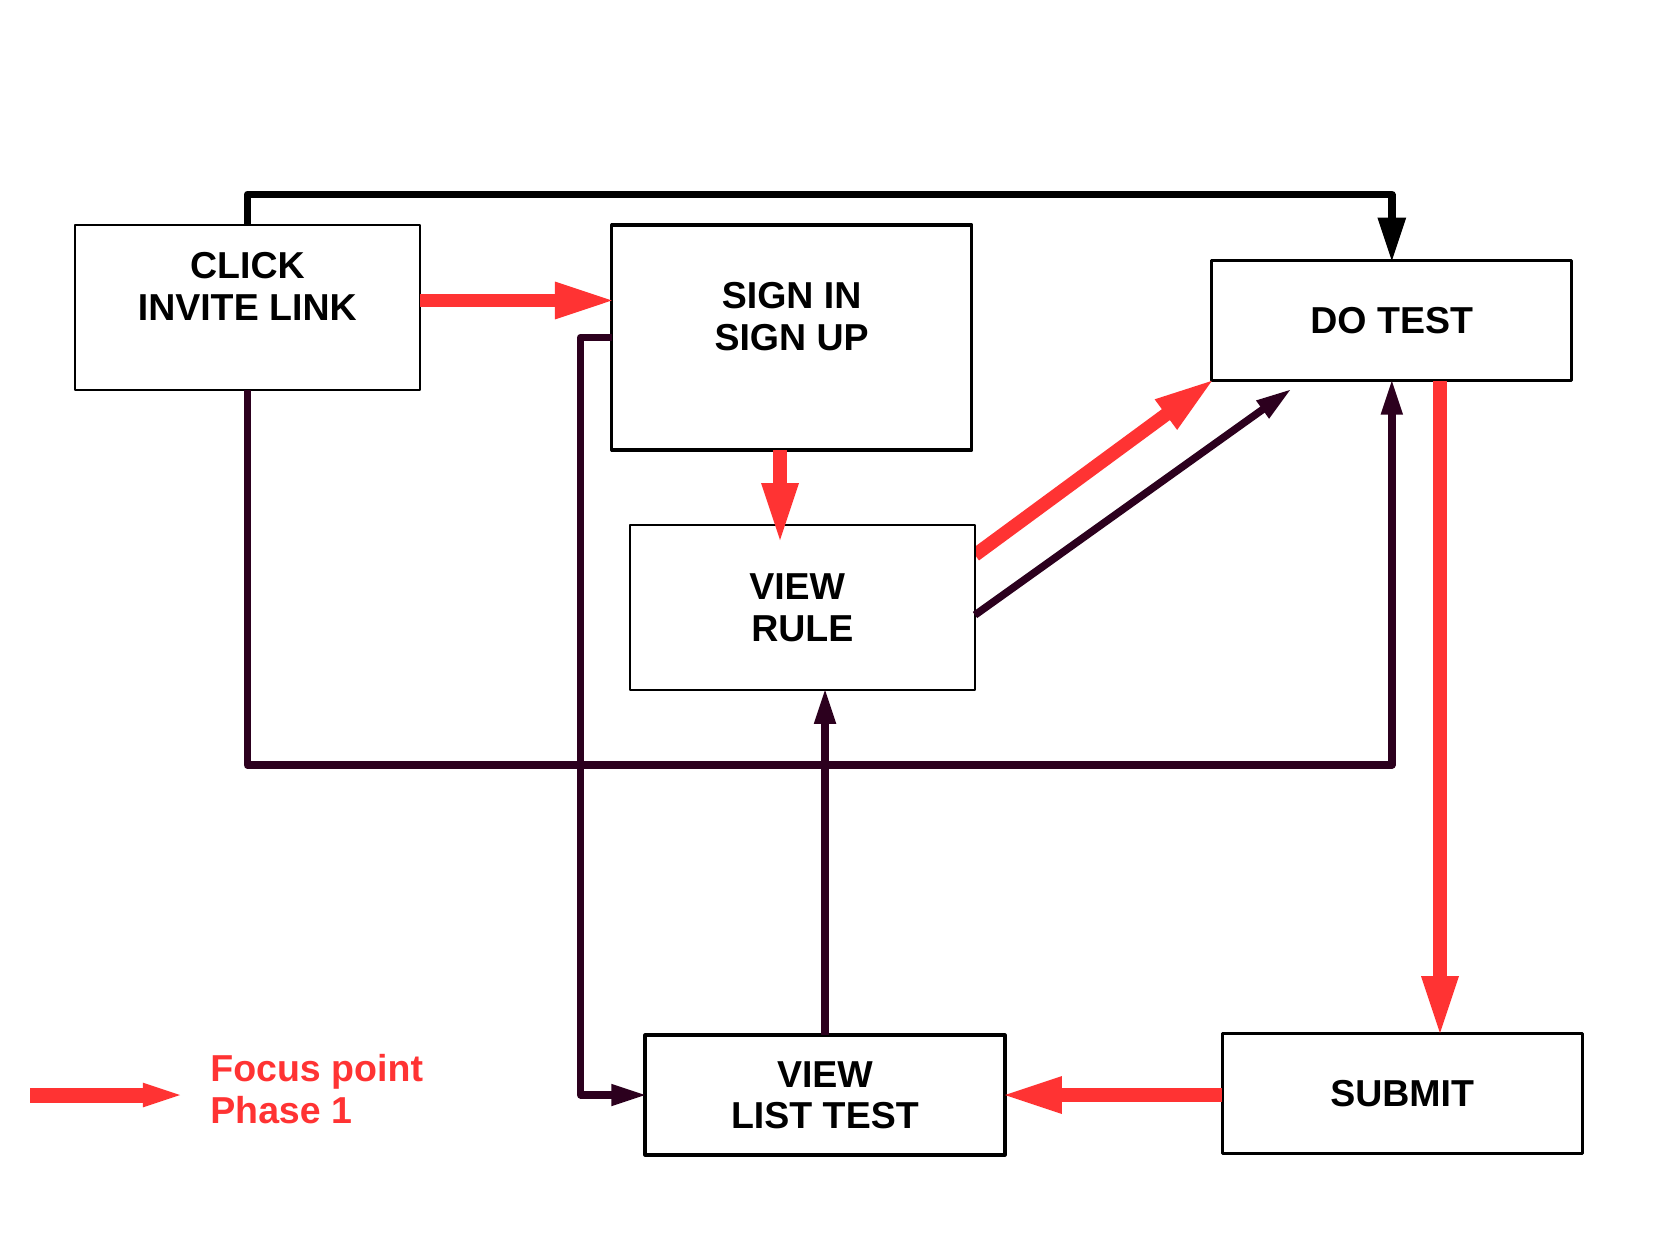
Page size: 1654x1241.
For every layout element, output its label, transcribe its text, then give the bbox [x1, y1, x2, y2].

text_box Focus point Phase 1 [195, 1039, 526, 1141]
text_box SIGN IN SIGN UP [611, 225, 972, 451]
text_box VIEW LIST TEST [645, 1035, 1006, 1156]
text_box DO TEST [1211, 260, 1572, 381]
text_box CLICK INVITE LINK [75, 225, 421, 391]
text_box VIEW RULE [630, 525, 976, 691]
text_box SUBMIT [1222, 1033, 1583, 1154]
